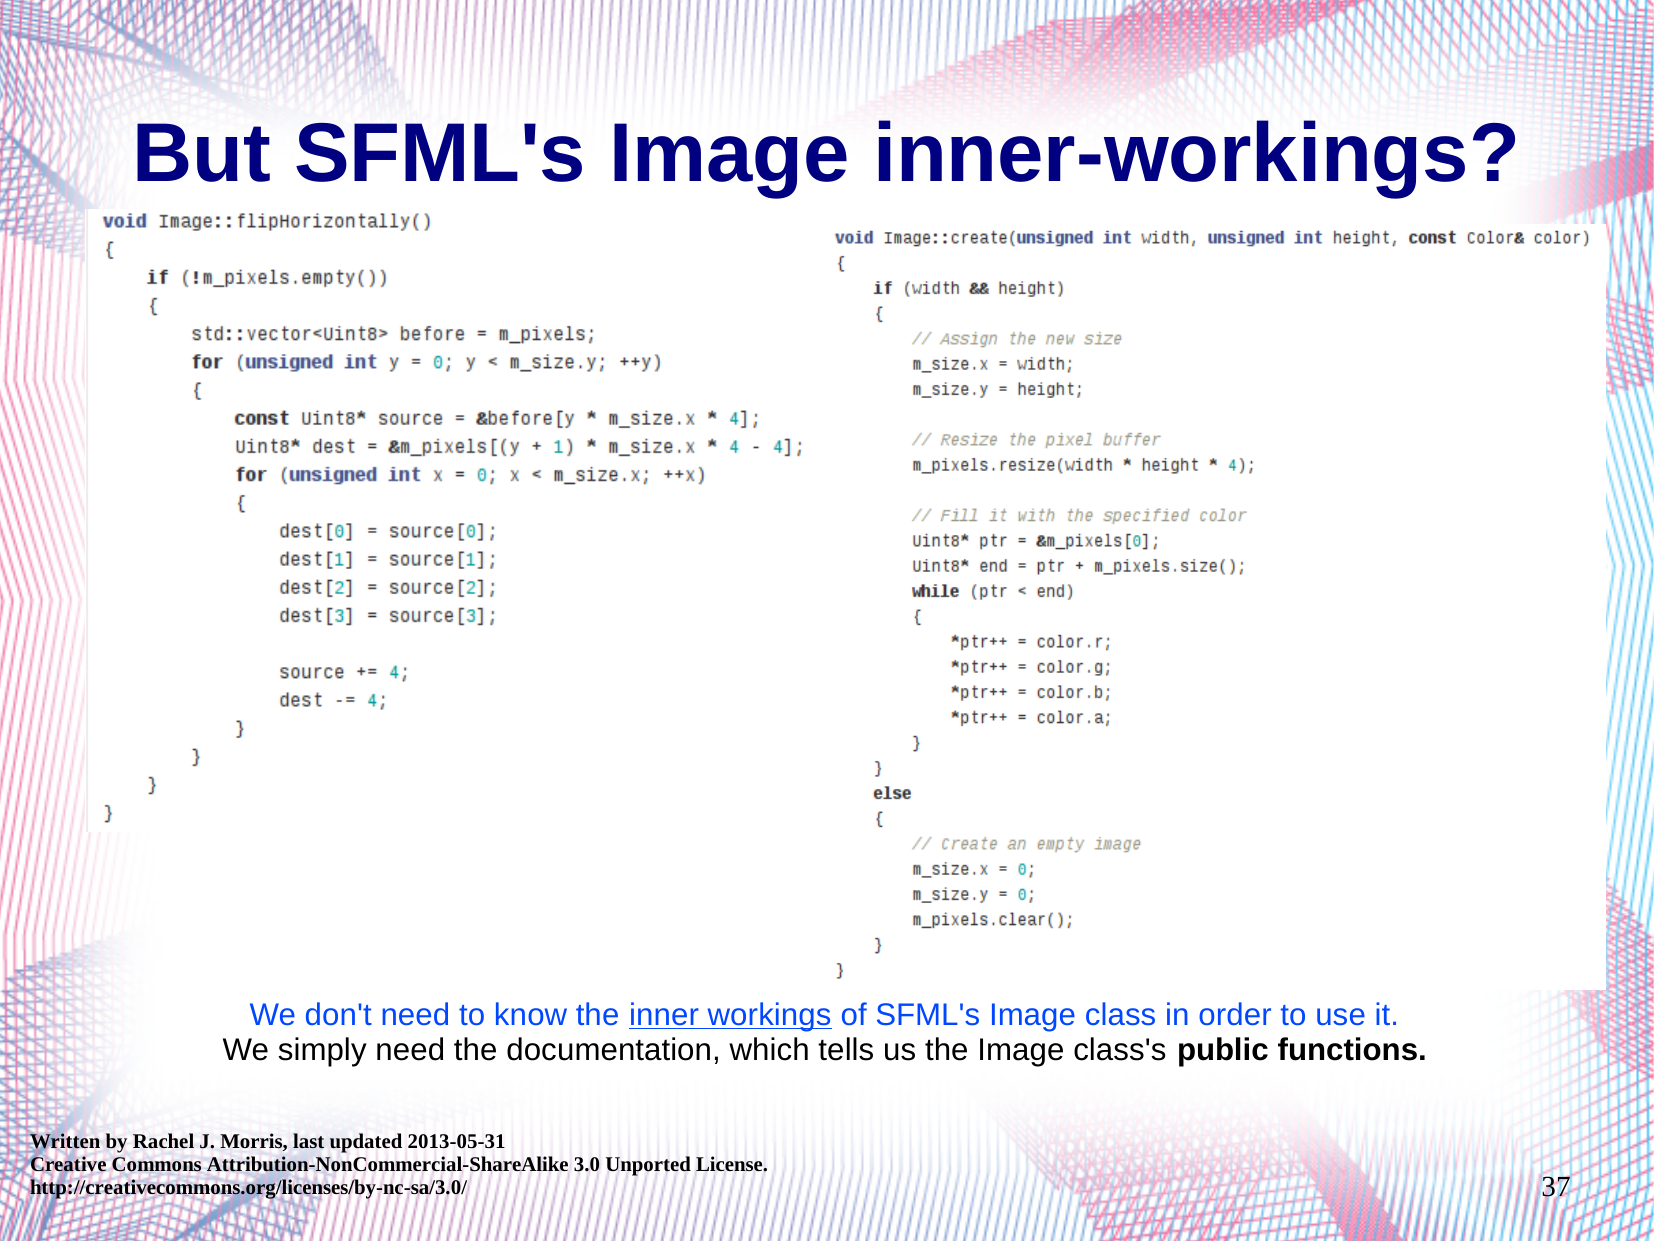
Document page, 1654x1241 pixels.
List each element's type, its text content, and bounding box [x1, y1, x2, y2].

text_box We don't need to know the inner workings of SFML's Image class in order to use it. We simply need the documentation, which tells us the Image class's public functions. [90, 990, 1561, 1096]
picture [0, 0, 1654, 1241]
title But SFML's Image inner-workings? [82, 49, 1571, 257]
